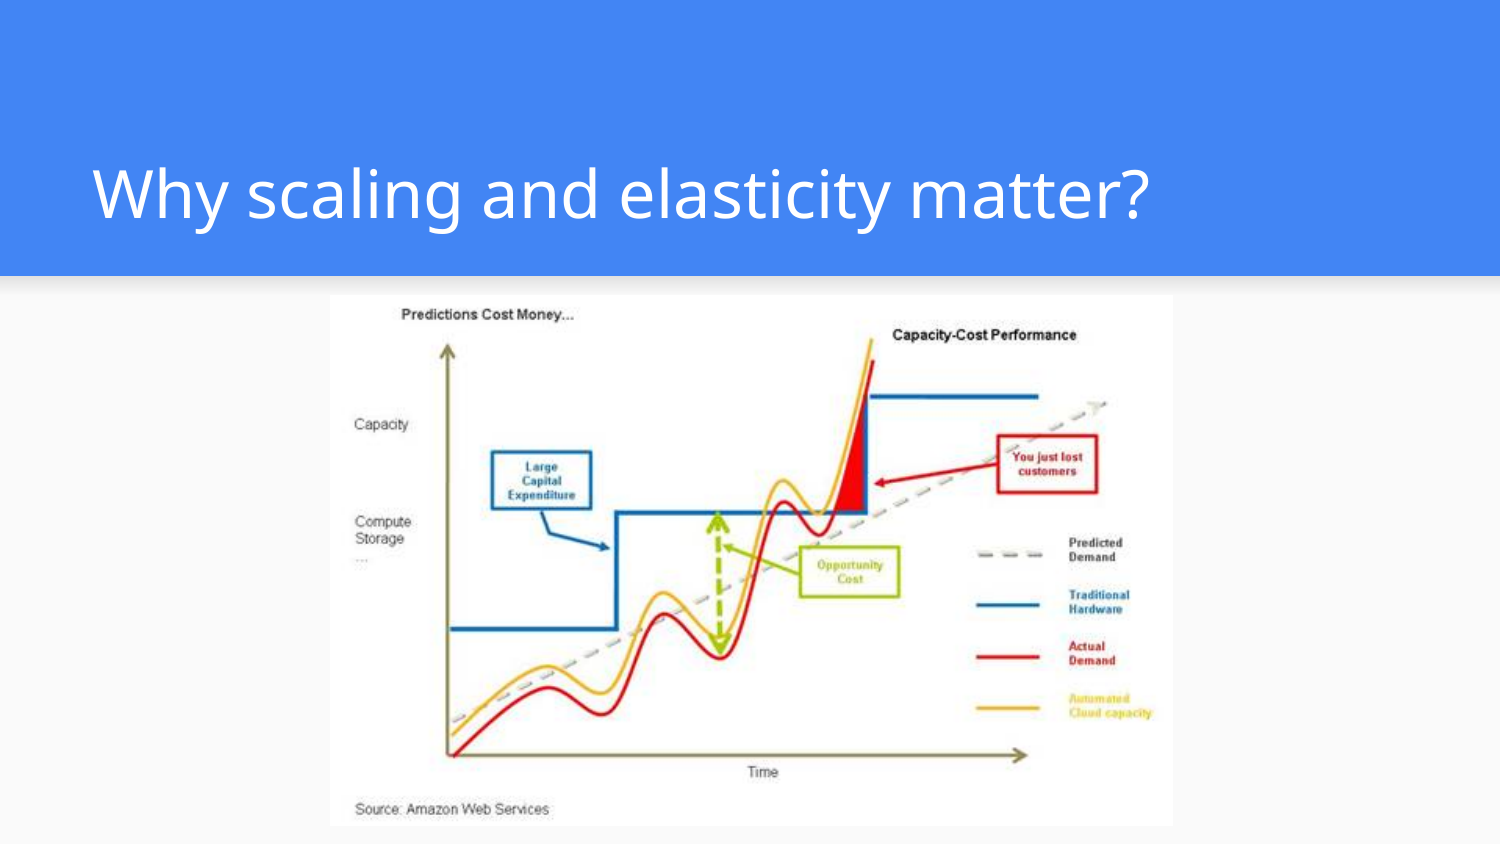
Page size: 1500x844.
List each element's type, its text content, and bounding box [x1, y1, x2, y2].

title Why scaling and elasticity matter? [77, 121, 1427, 248]
picture [330, 295, 1173, 826]
